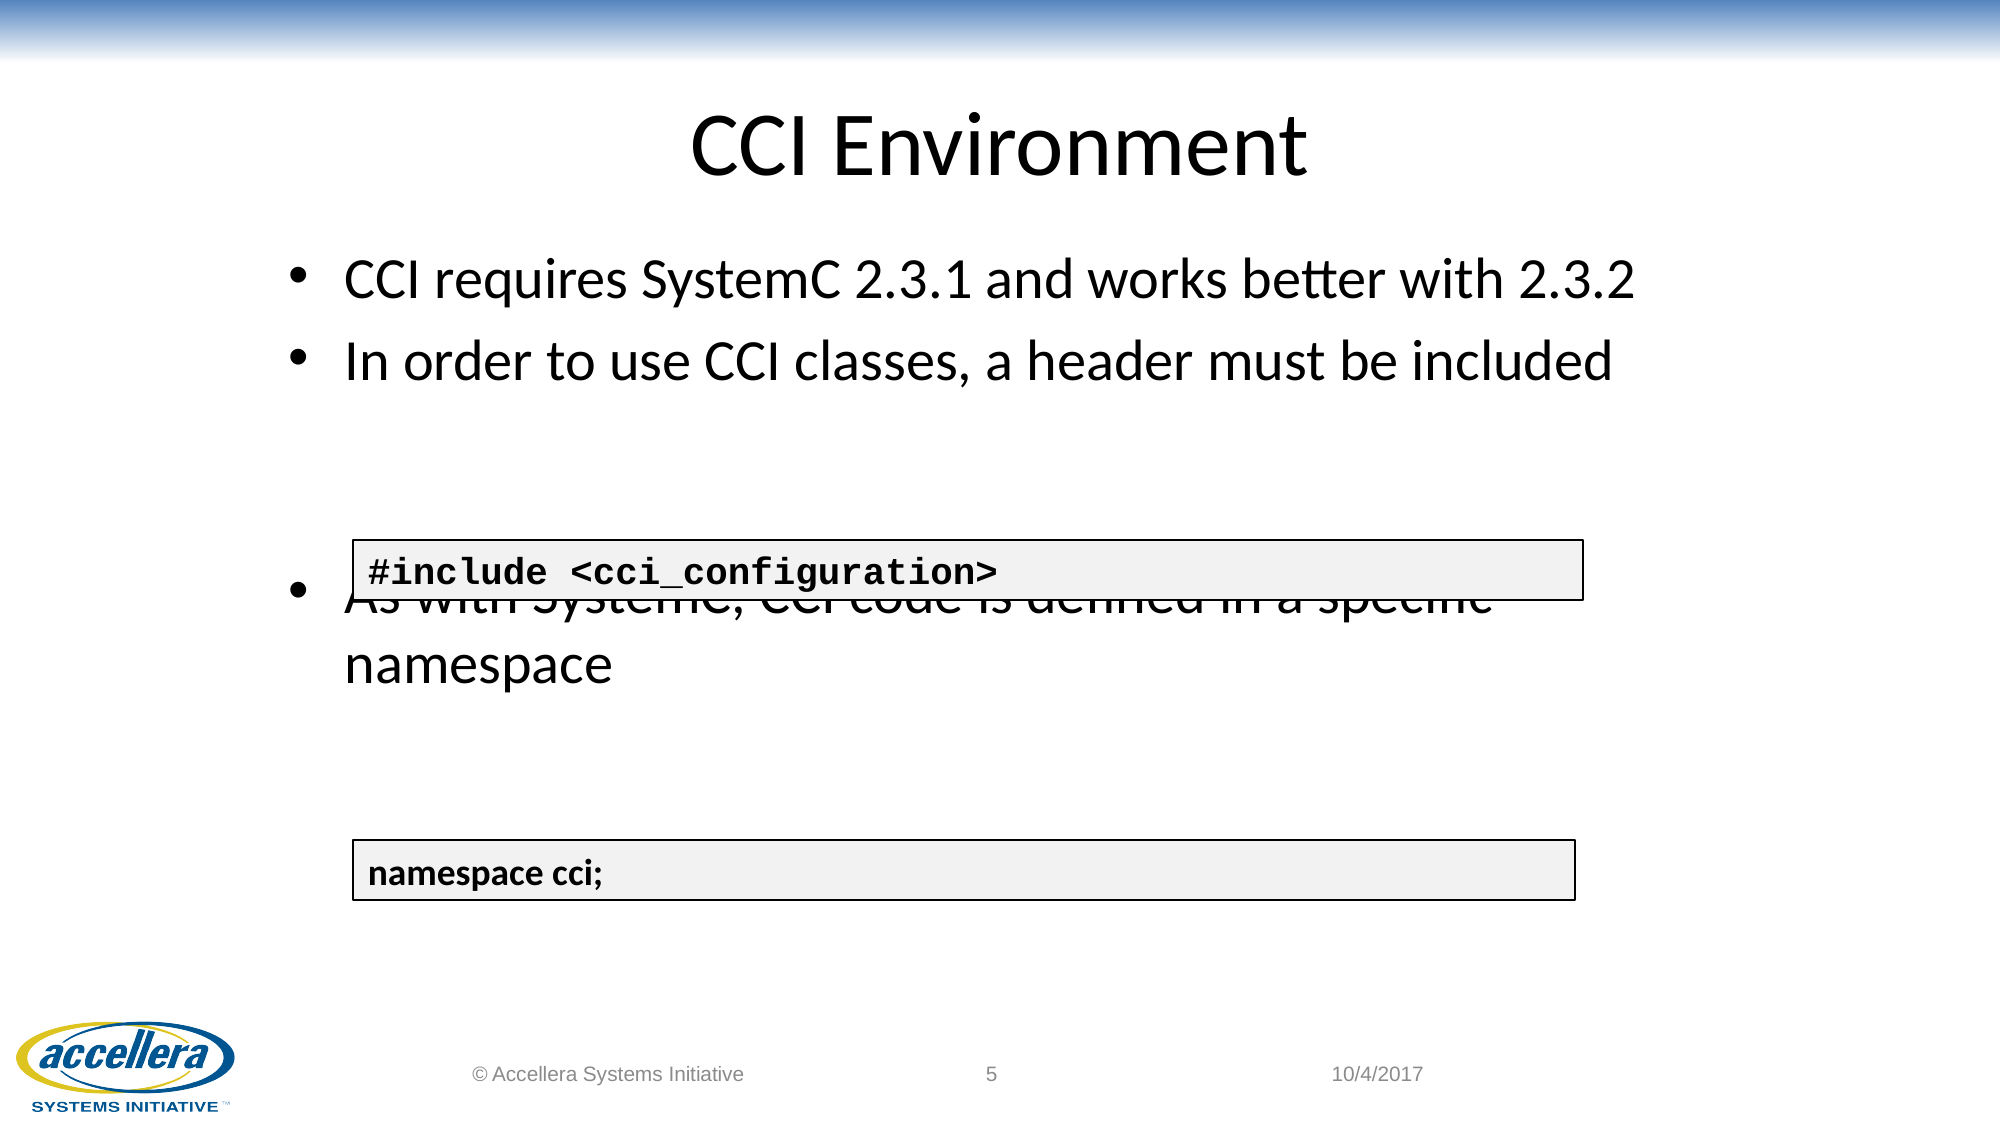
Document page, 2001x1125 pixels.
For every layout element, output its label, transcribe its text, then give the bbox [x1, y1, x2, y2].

footer © Accellera Systems Initiative [366, 1042, 850, 1103]
slide_number 10/4/2017 [1316, 1042, 1550, 1103]
text_box namespace cci; [353, 840, 1576, 900]
picture [16, 1021, 235, 1112]
text_box CCI requires SystemC 2.3.1 and works better with 2.3.2 In order to use CCI classes, a header must be included As with SystemC, CCI code is defined in a specific namespace [273, 232, 1707, 463]
text_box #include <cci_configuration> [353, 539, 1584, 600]
slide_number <number> [850, 1042, 1184, 1103]
title CCI Environment [99, 45, 1900, 233]
